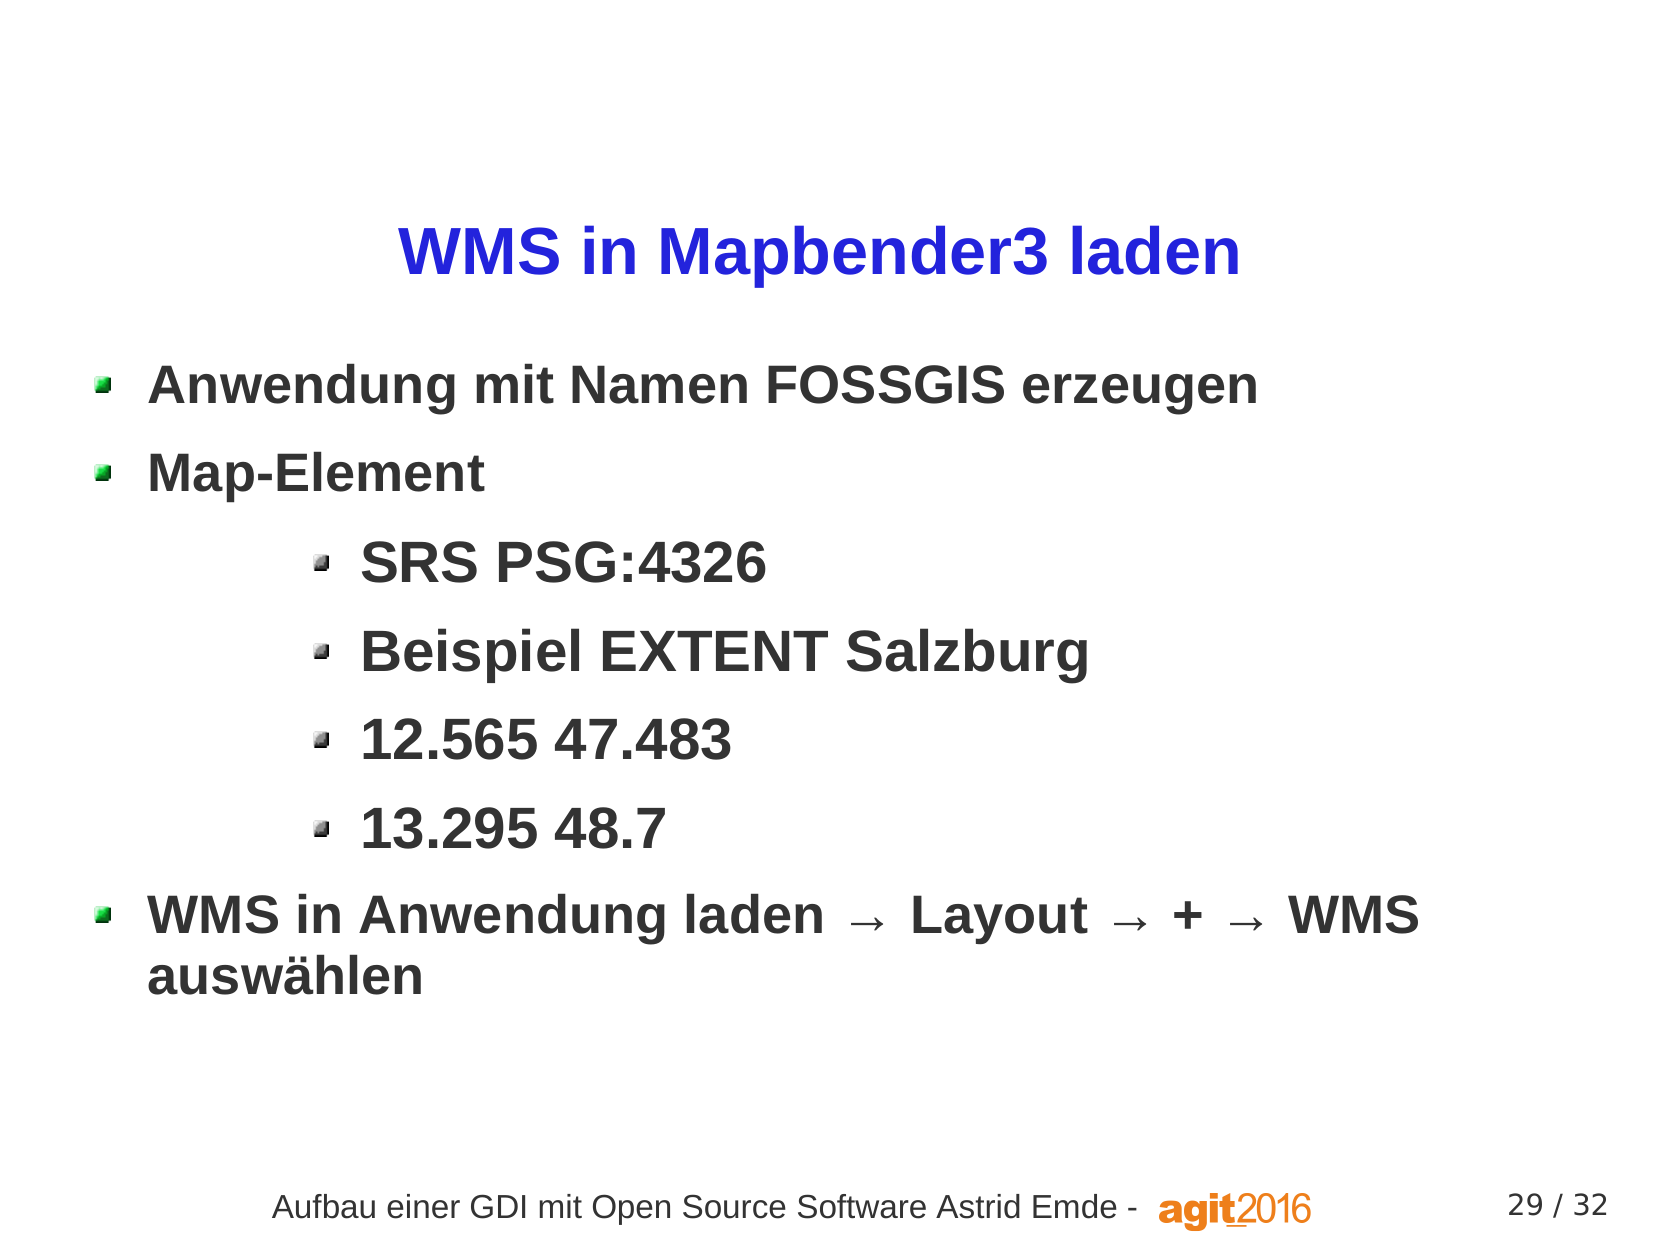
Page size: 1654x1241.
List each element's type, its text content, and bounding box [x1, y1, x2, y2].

picture [1158, 1192, 1312, 1232]
title WMS in Mapbender3 laden [76, 177, 1565, 325]
list Anwendung mit Namen FOSSGIS erzeugen Map-Element SRS PSG:4326 Beispiel EXTENT Salzburg 12.565 47.483 13.295 48.7 WMS in Anwendung laden → Layout → + → WMS auswählen [76, 354, 1565, 1173]
